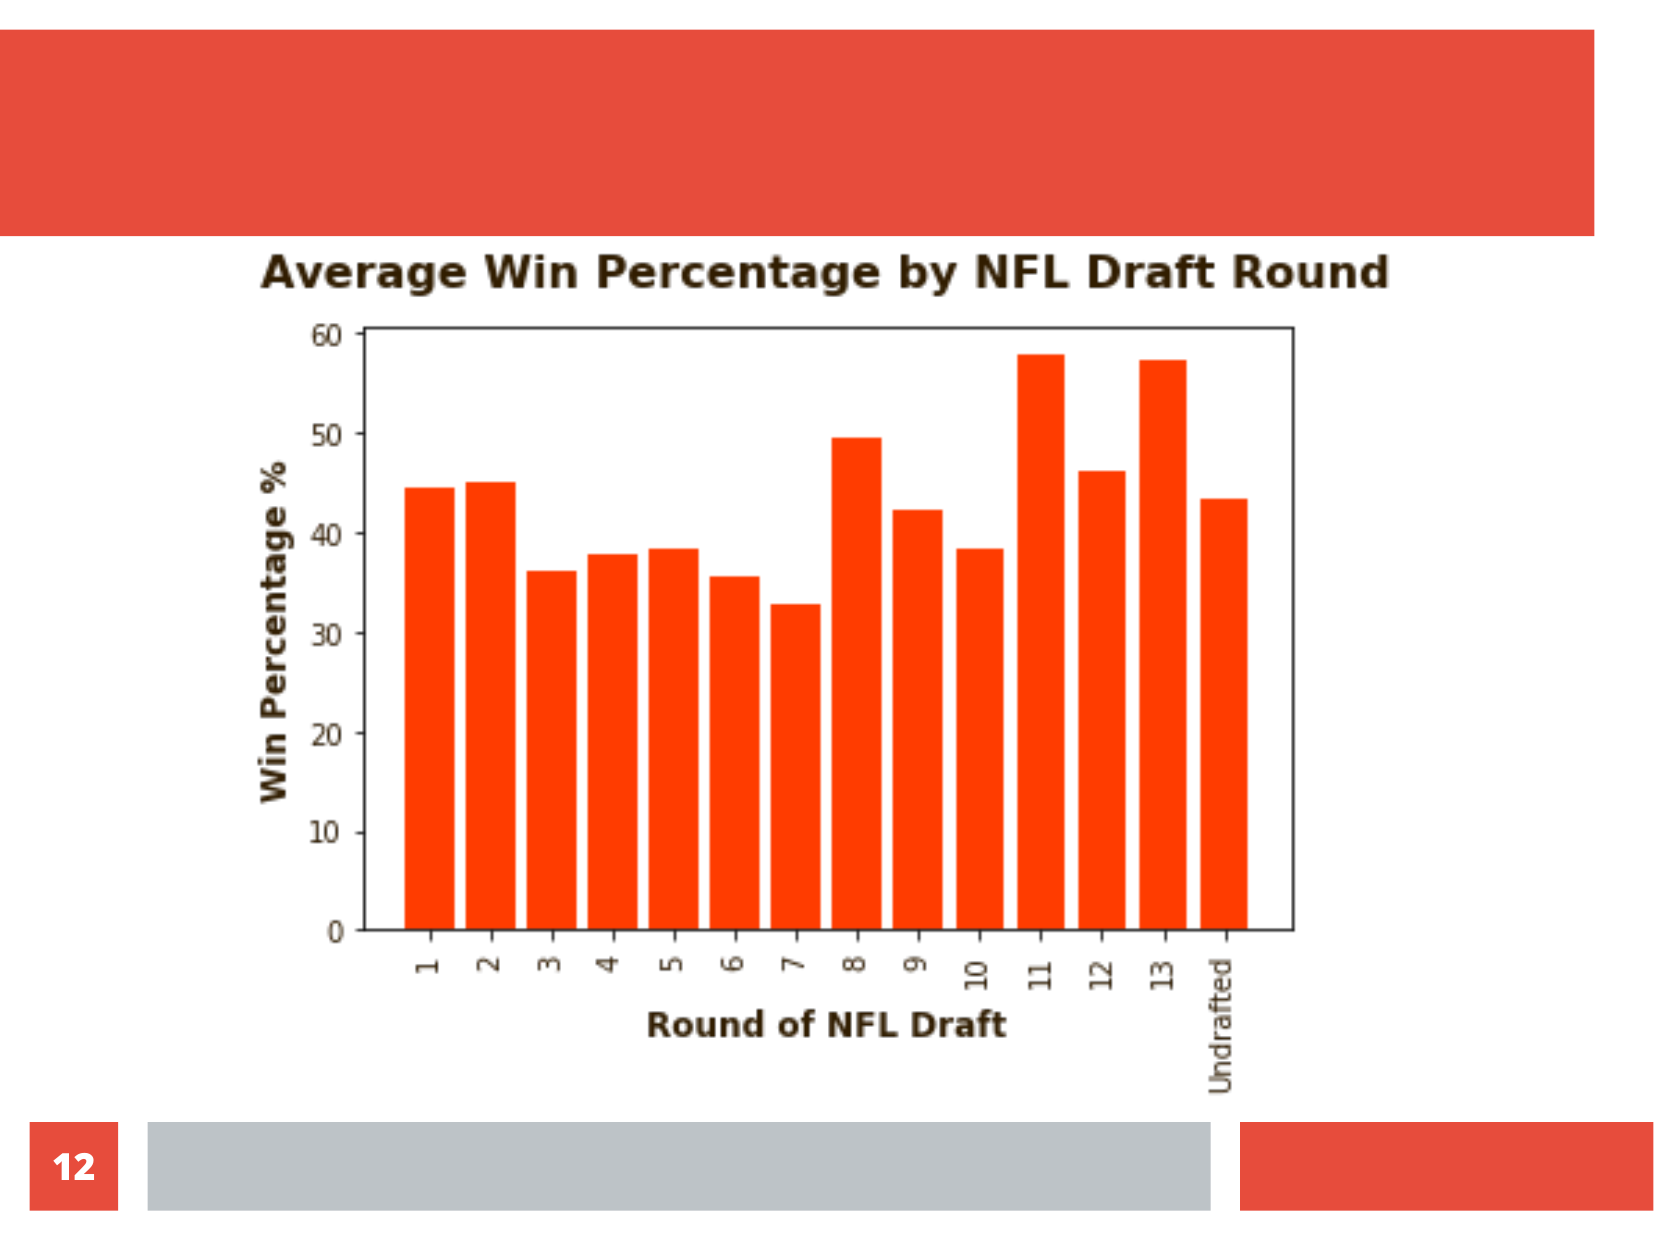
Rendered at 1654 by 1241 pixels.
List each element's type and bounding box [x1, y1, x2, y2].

picture [242, 236, 1412, 1111]
